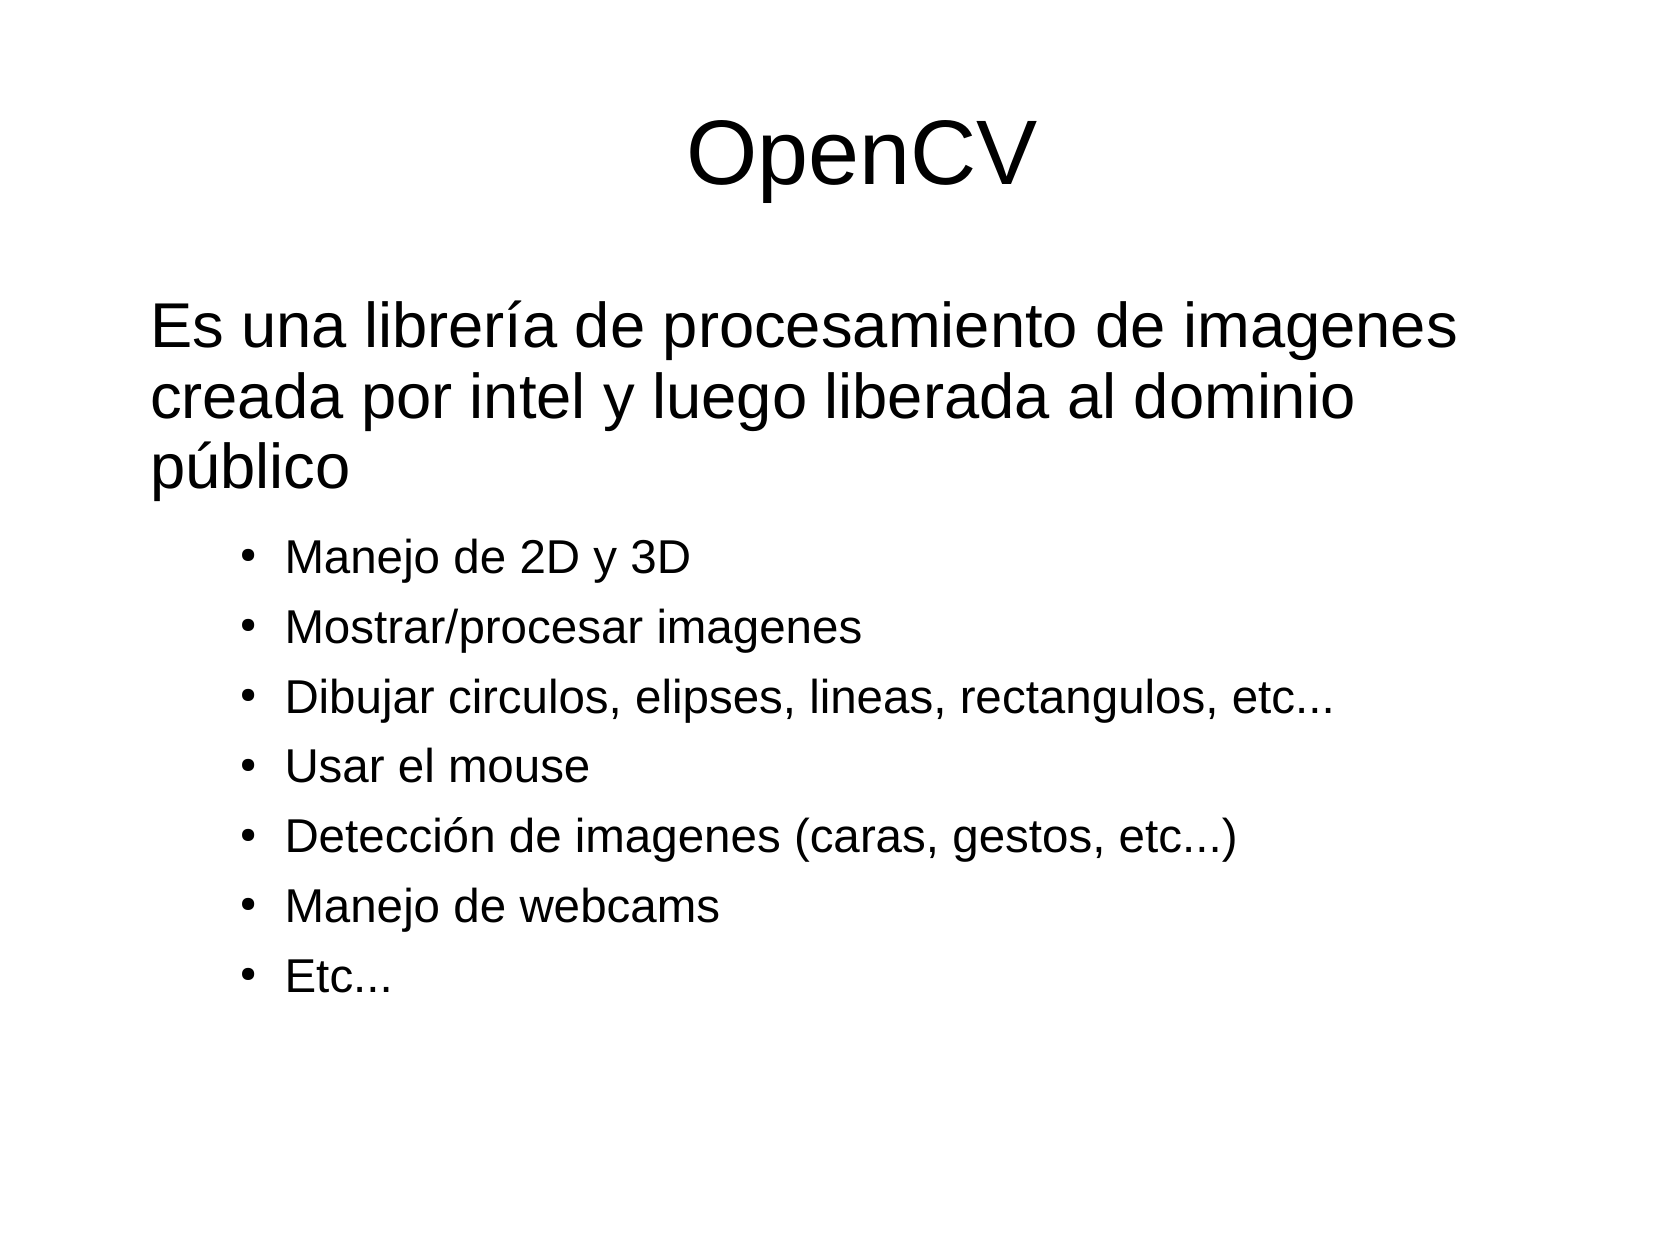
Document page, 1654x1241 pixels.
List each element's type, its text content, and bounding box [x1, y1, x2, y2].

title OpenCV [82, 49, 1571, 257]
list Es una librería de procesamiento de imagenes creada por intel y luego liberada al dominio público Manejo de 2D y 3D Mostrar/procesar imagenes Dibujar circulos, elipses, lineas, rectangulos, etc... Usar el mouse Detección de imagenes (caras, gestos, etc...) Manejo de webcams Etc... [82, 290, 1538, 1010]
